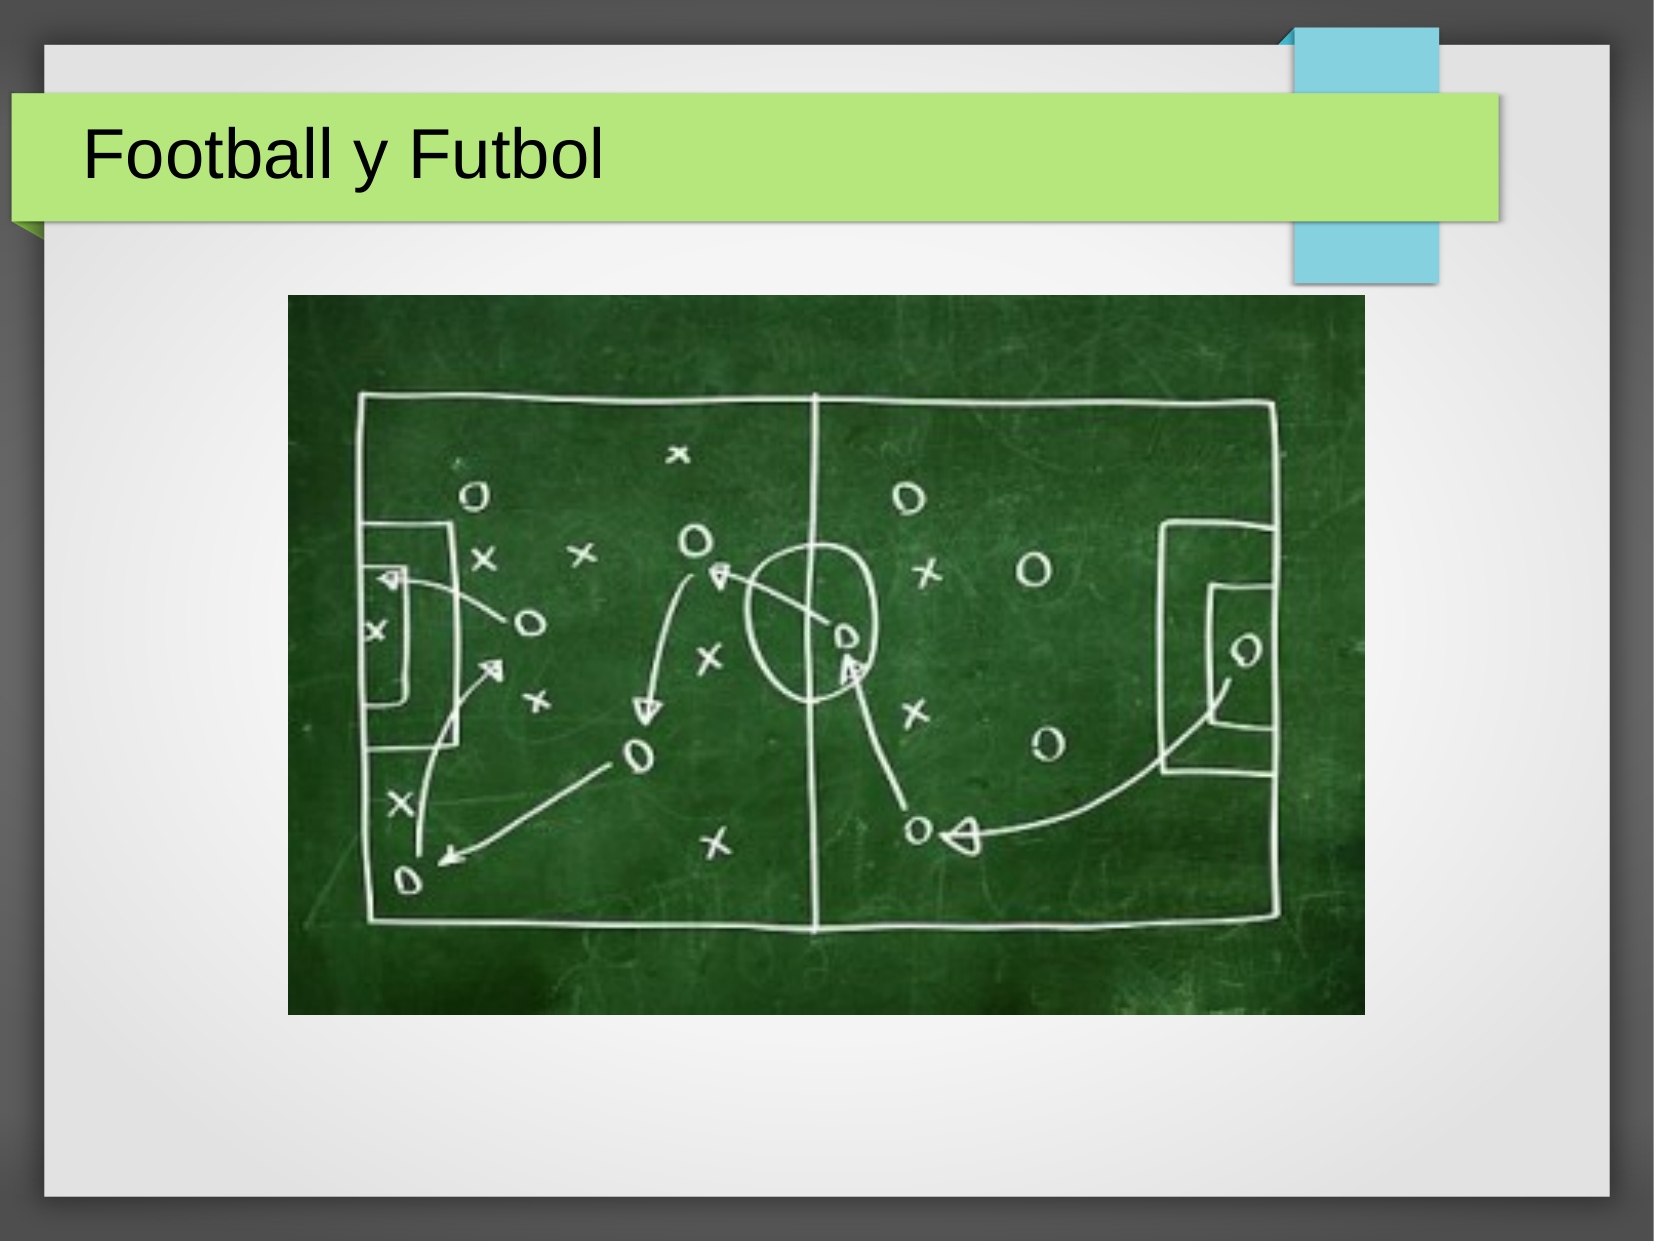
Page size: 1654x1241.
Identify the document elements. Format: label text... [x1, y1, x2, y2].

title Football y Futbol [82, 94, 1264, 213]
picture [0, 0, 1654, 1241]
